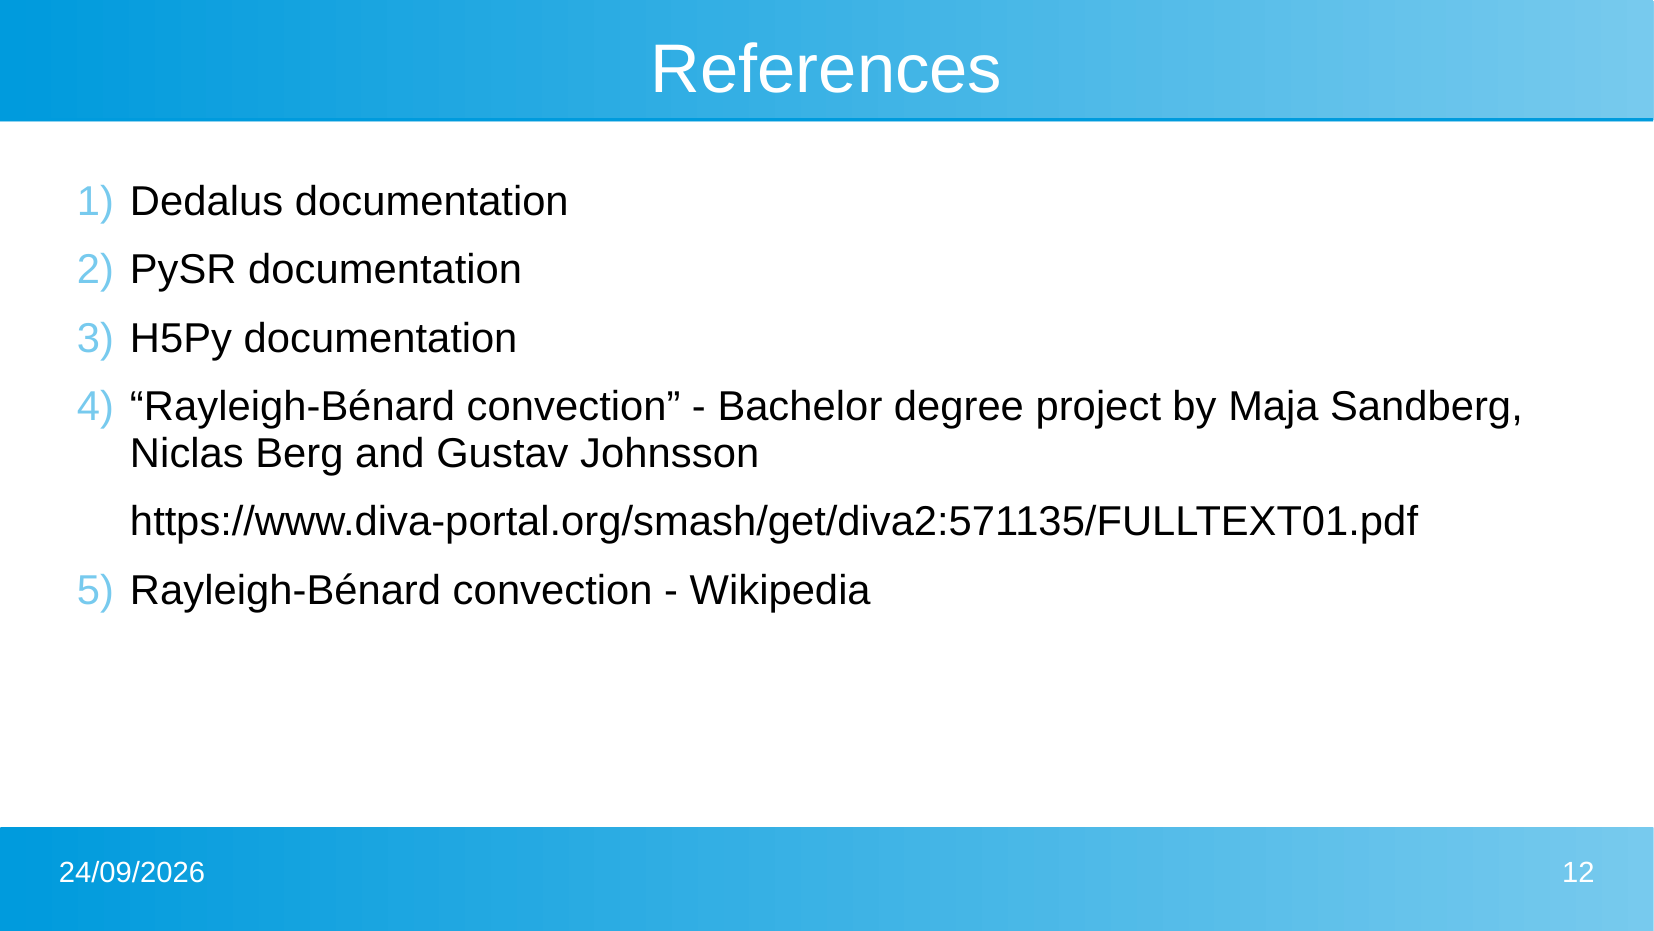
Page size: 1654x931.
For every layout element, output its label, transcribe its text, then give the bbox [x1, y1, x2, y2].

title References [59, 29, 1595, 108]
list Dedalus documentation PySR documentation H5Py documentation “Rayleigh-Bénard convection” - Bachelor degree project by Maja Sandberg, Niclas Berg and Gustav Johnsson https://www.diva-portal.org/smash/get/diva2:571135/FULLTEXT01.pdf Rayleigh-Bénard convection - Wikipedia [59, 177, 1595, 768]
